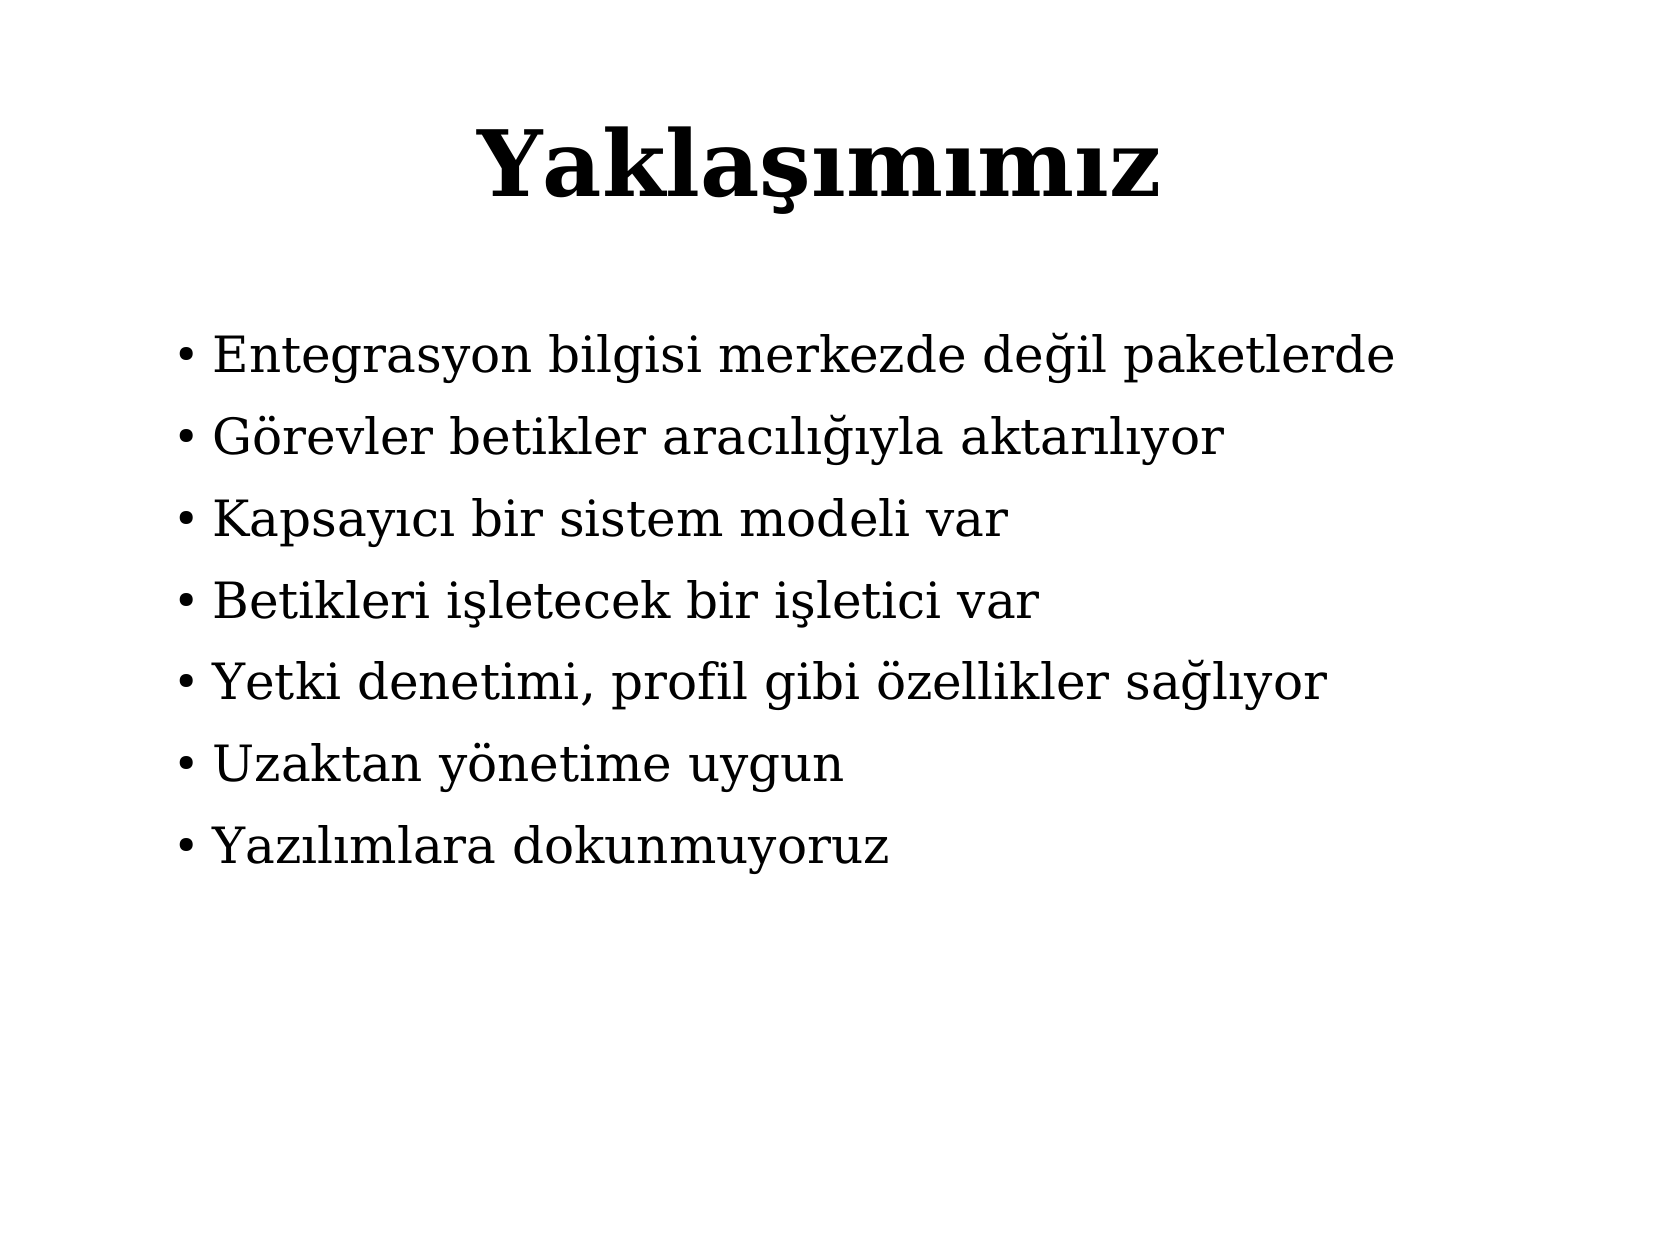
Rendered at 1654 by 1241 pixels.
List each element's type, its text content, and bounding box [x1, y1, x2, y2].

text_box Yaklaşımımız [477, 109, 1163, 218]
text_box Entegrasyon bilgisi merkezde değil paketlerde Görevler betikler aracılığıyla aktarılıyor Kapsayıcı bir sistem modeli var Betikleri işletecek bir işletici var Yetki denetimi, profil gibi özellikler sağlıyor Uzaktan yönetime uygun Yazılımlara dokunmuyoruz [106, 326, 1614, 876]
